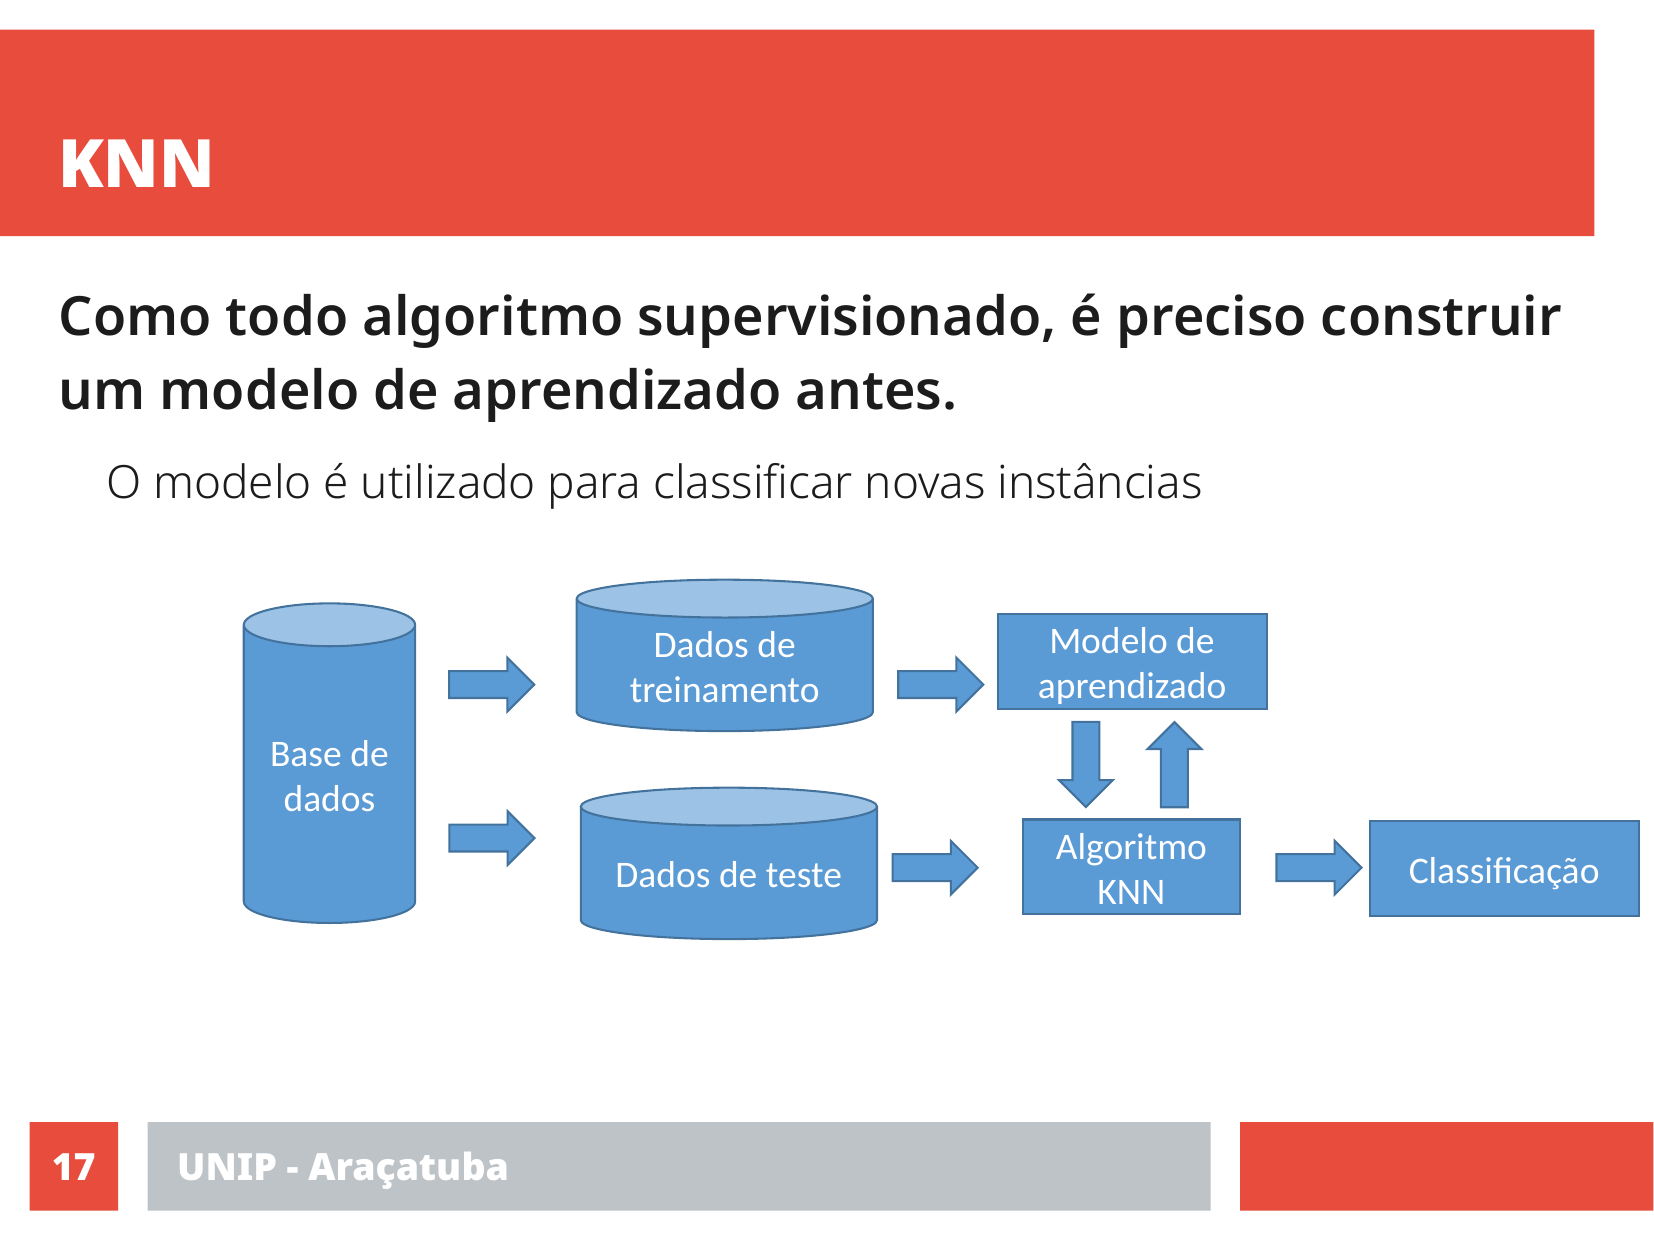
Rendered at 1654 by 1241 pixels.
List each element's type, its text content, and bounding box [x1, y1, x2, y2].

text_box Modelo de aprendizado [997, 614, 1267, 709]
list Como todo algoritmo supervisionado, é preciso construir um modelo de aprendizado antes. O modelo é utilizado para classificar novas instâncias [59, 277, 1565, 1046]
text_box Classificação [1369, 820, 1639, 916]
text_box Dados de treinamento [576, 600, 873, 732]
table_cell 78,75 [576, 579, 873, 618]
text_box [1276, 840, 1362, 895]
text_box [449, 811, 535, 865]
text_box [892, 840, 978, 895]
table_cell 0,7975 [580, 787, 878, 826]
text_box [449, 657, 535, 712]
table_cell Media [243, 603, 416, 647]
text_box Base de dados [243, 626, 416, 923]
text_box [898, 657, 984, 712]
text_box Algoritmo KNN [1022, 819, 1240, 915]
title KNN [58, 59, 1594, 207]
text_box Dados de teste [580, 807, 878, 940]
text_box [1059, 721, 1113, 808]
text_box [1147, 722, 1202, 808]
